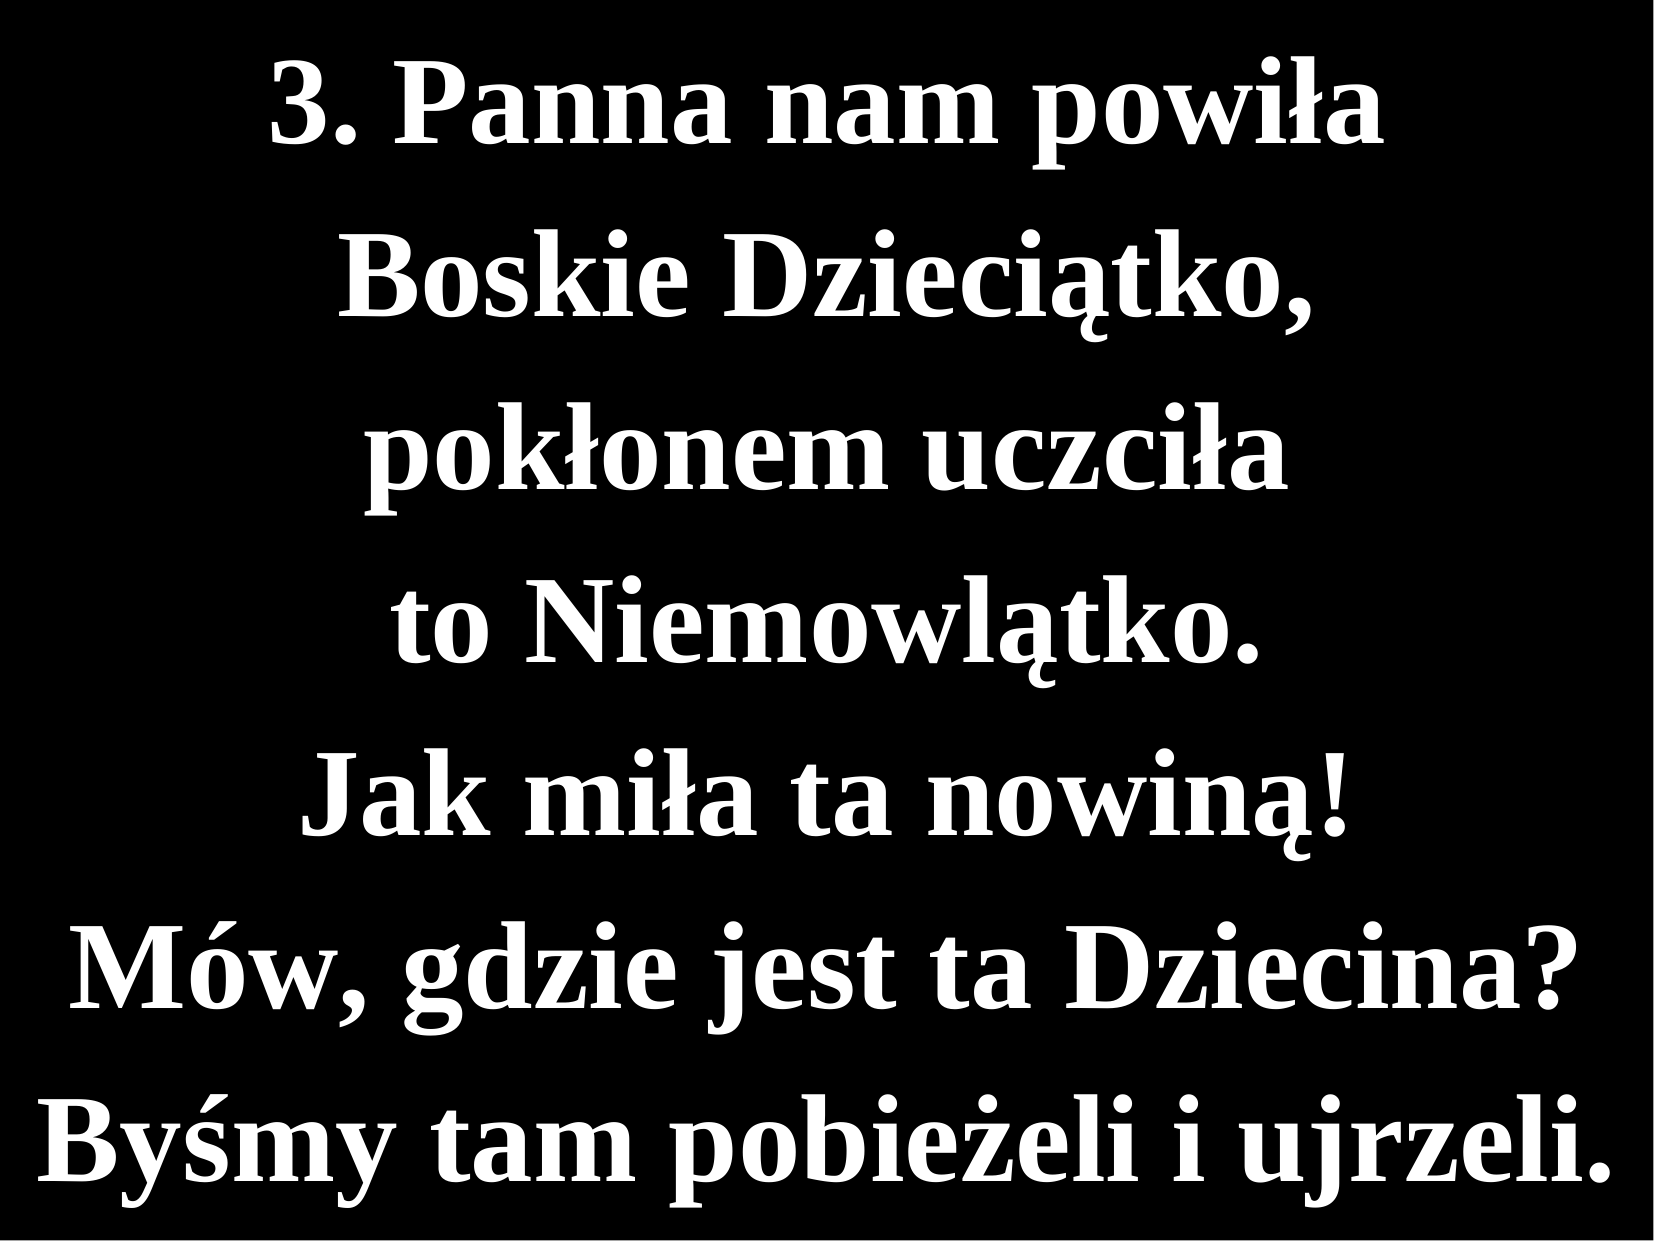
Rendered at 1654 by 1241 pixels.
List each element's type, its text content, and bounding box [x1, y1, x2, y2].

title 3. Panna nam powiła ppp Boskie Dzieciątko, ppp pokłonem uczciła ppp to Niemowlątko. ppp Jak miła ta nowiną! ppp Mów, gdzie jest ta Dziecina? ppp Byśmy tam pobieżeli i ujrzeli. [0, 0, 1654, 1241]
